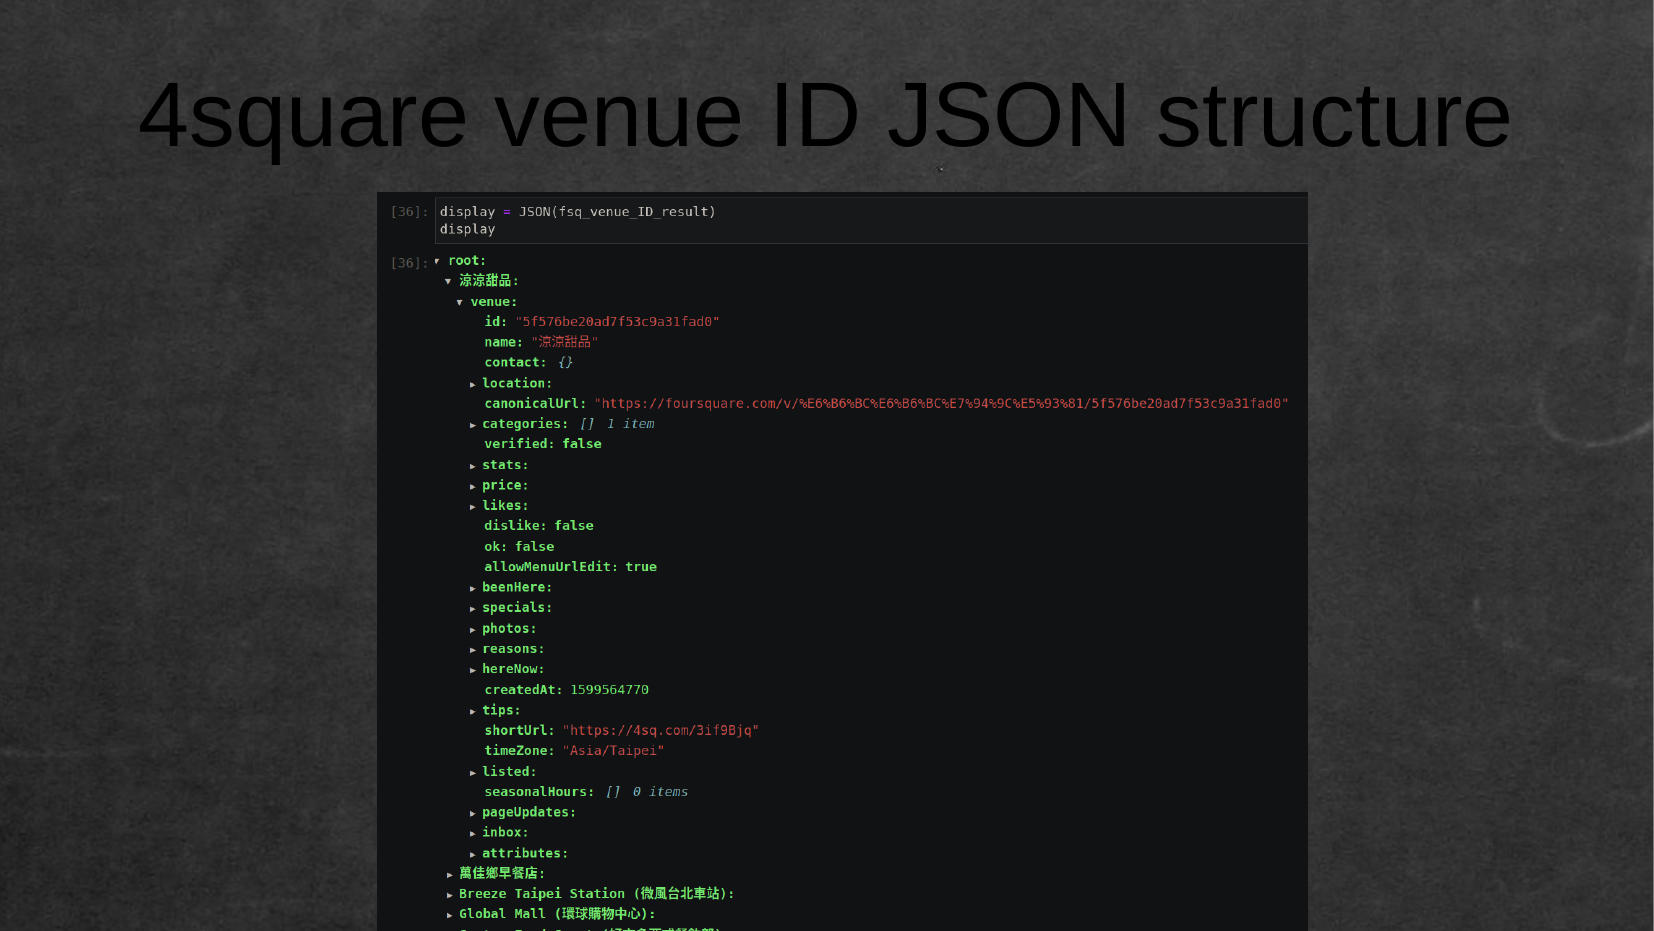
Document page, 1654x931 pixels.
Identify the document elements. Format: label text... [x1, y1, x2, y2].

title 4square venue ID JSON structure [82, 37, 1571, 193]
picture [0, 0, 1654, 931]
